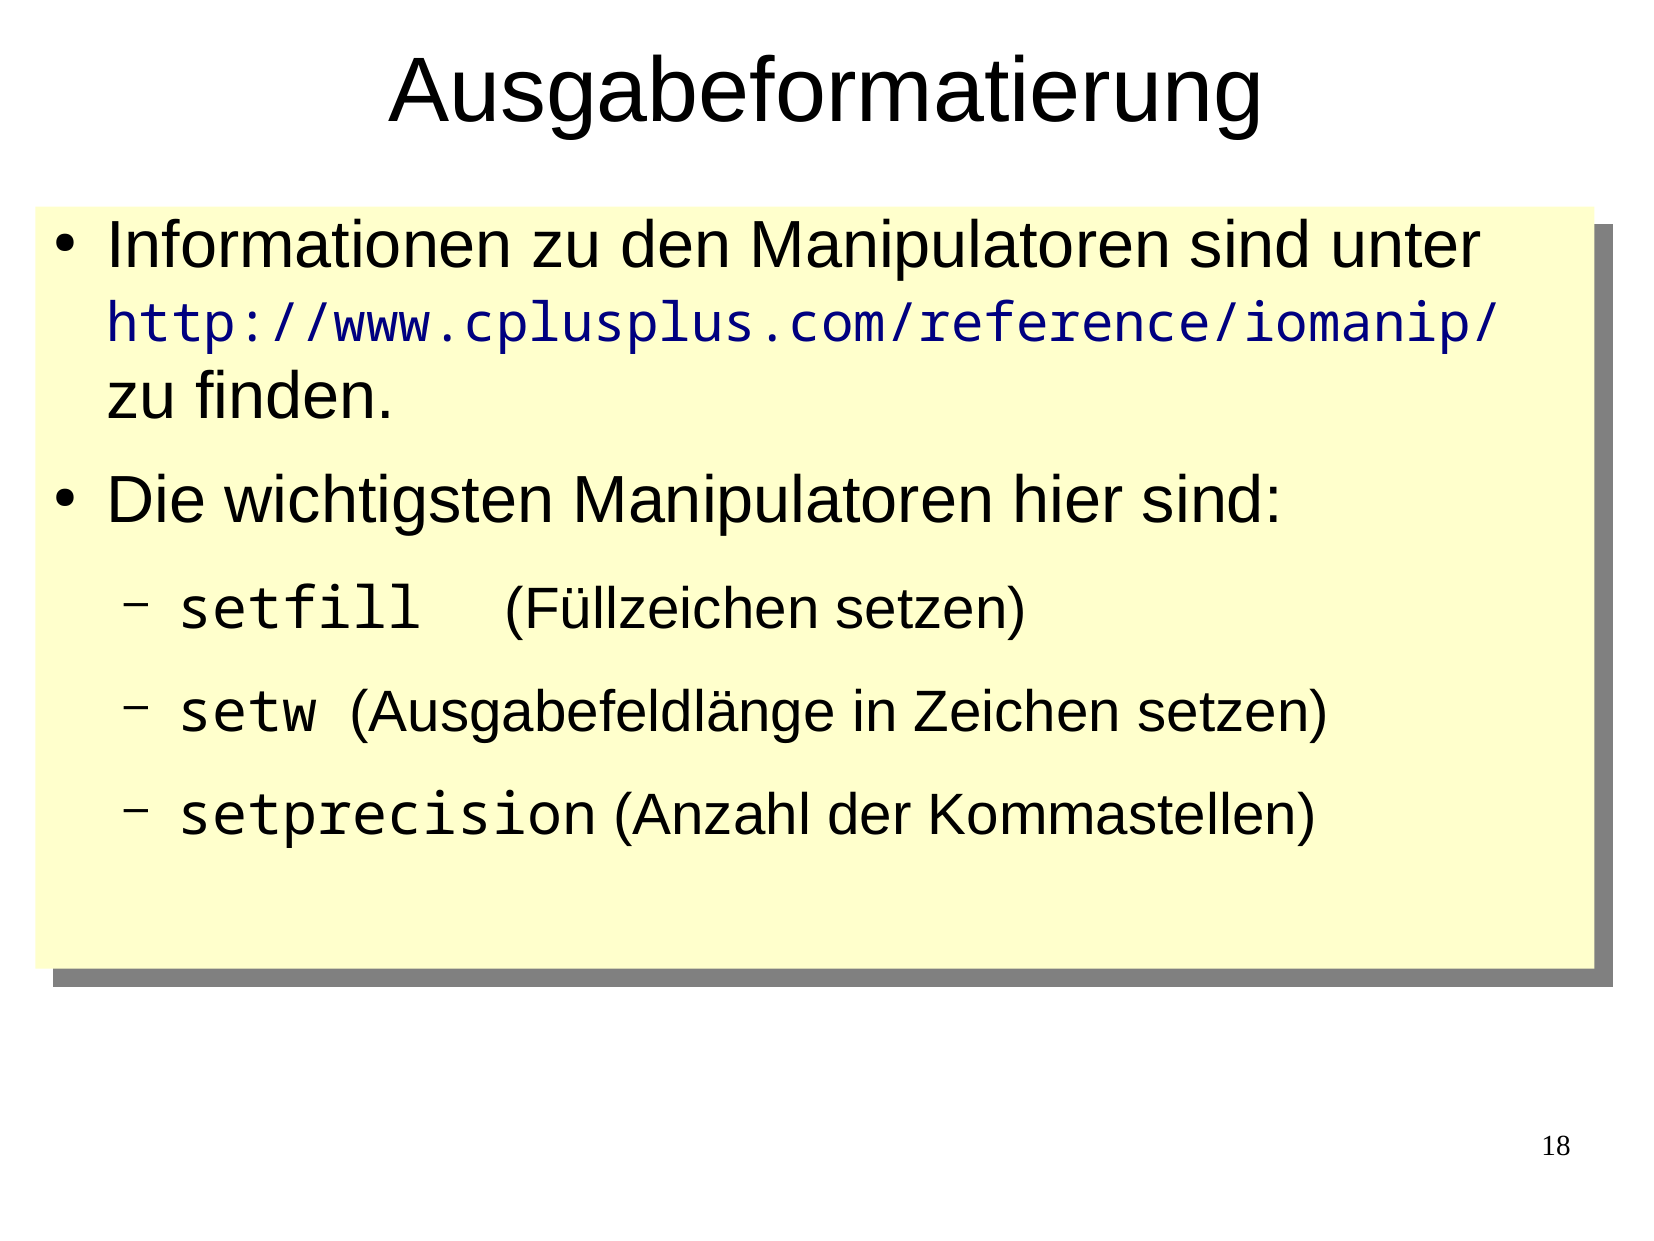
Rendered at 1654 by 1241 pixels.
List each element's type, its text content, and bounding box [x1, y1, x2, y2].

title Ausgabeformatierung [82, 25, 1571, 154]
list Informationen zu den Manipulatoren sind unter http://www.cplusplus.com/reference/iomanip/ zu finden. Die wichtigsten Manipulatoren hier sind: setfill (Füllzeichen setzen) setw (Ausgabefeldlänge in Zeichen setzen) setprecision (Anzahl der Kommastellen) [35, 206, 1595, 969]
